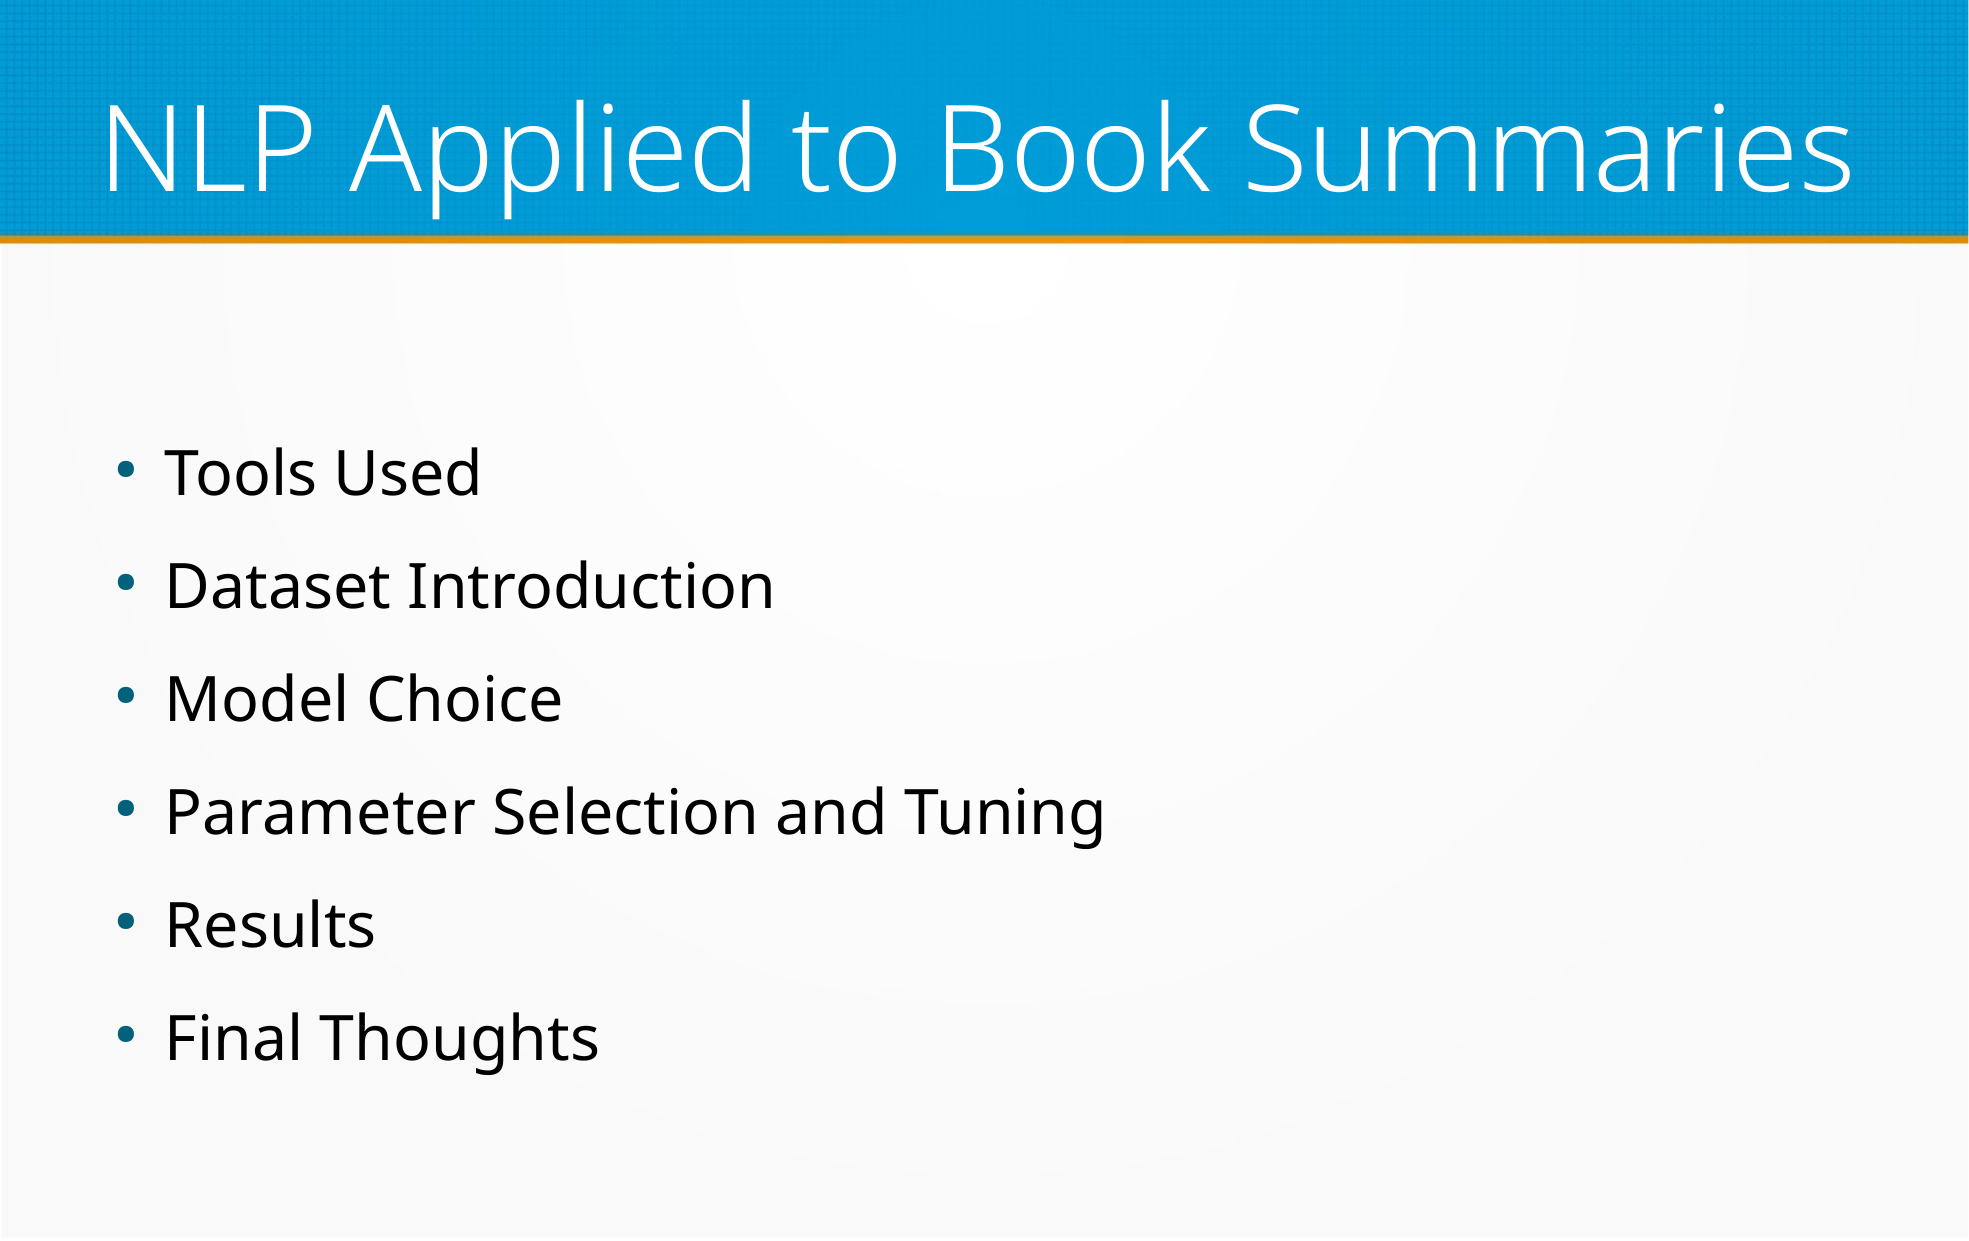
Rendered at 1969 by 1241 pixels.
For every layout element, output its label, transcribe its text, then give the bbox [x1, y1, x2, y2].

list Tools Used Dataset Introduction Model Choice Parameter Selection and Tuning Results Final Thoughts [98, 315, 1861, 1081]
title NLP Applied to Book Summaries [98, 19, 1870, 227]
picture [0, 233, 1969, 1241]
